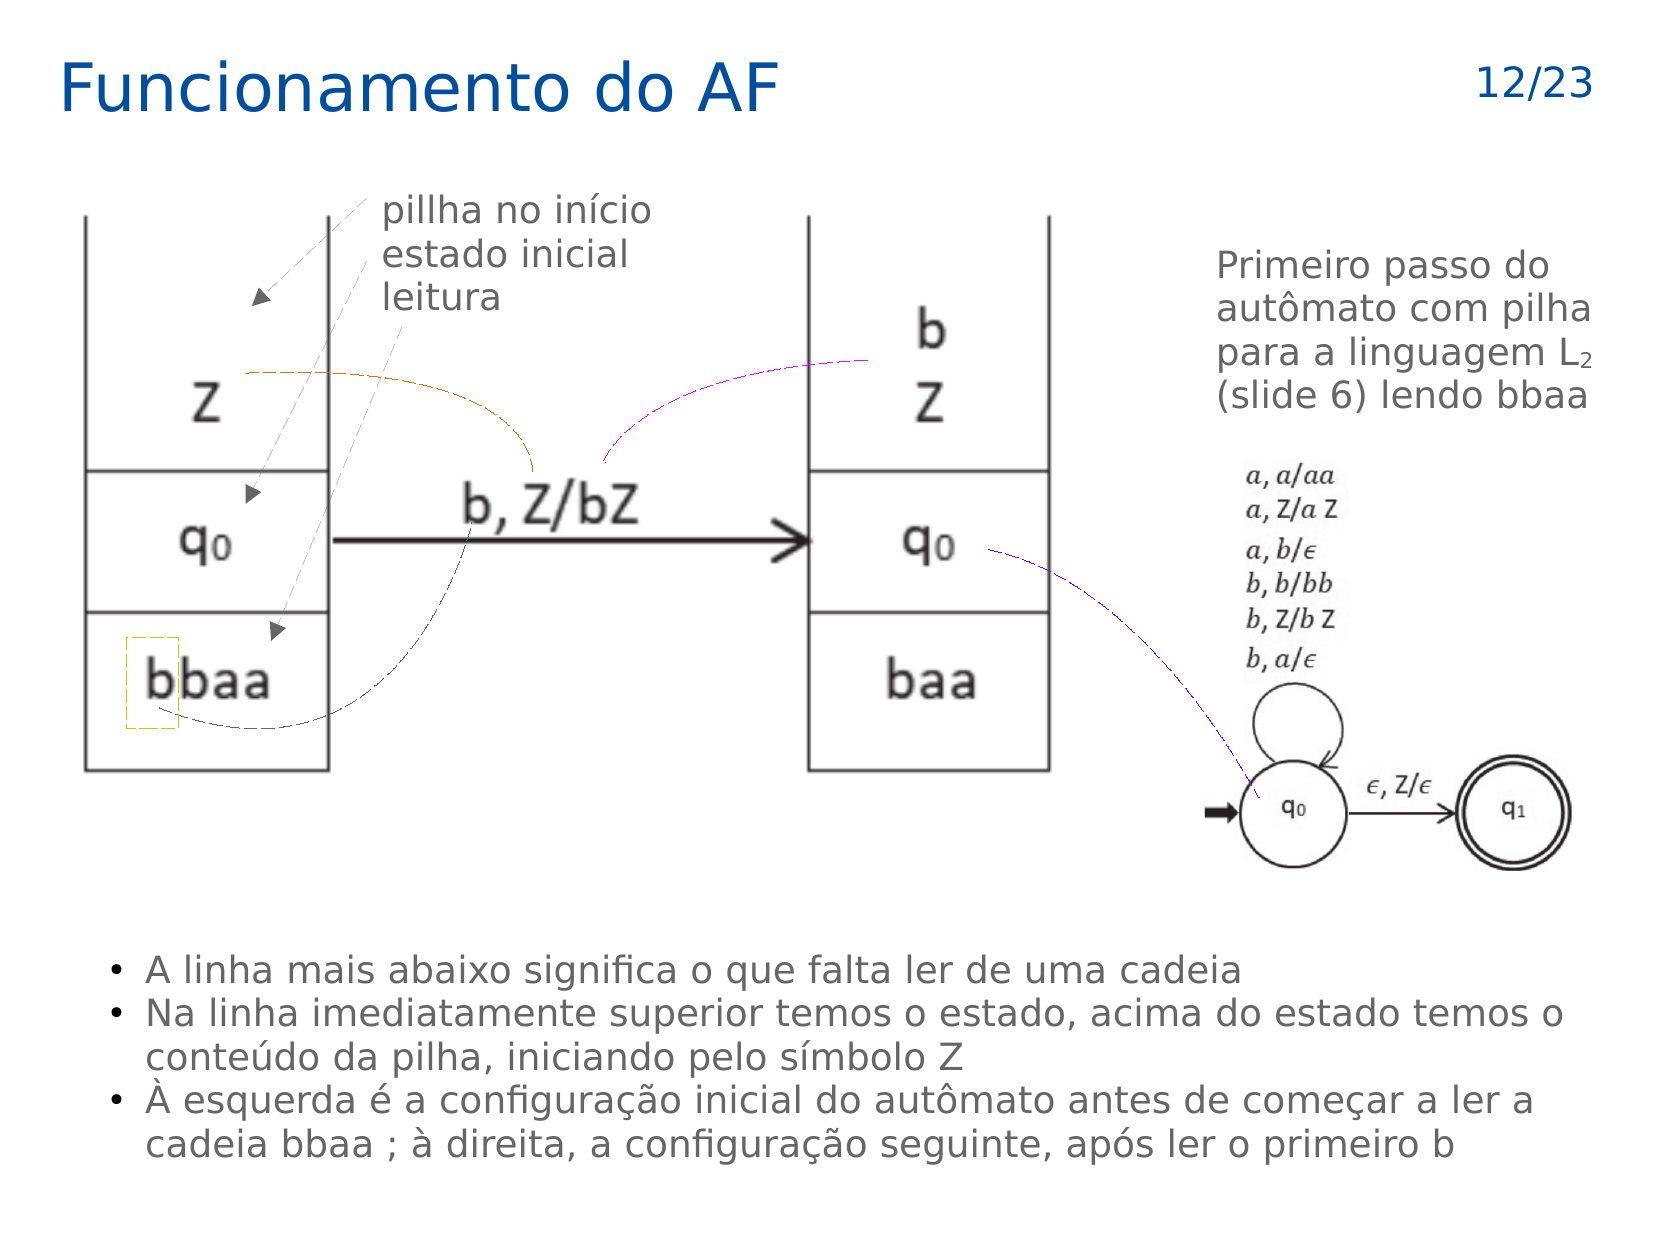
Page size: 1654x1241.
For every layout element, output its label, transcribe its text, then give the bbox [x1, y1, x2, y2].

picture [1201, 459, 1573, 874]
text_box pillha no início estado inicial leitura [366, 181, 775, 328]
text_box A linha mais abaixo significa o que falta ler de uma cadeia Na linha imediatamente superior temos o estado, acima do estado temos o conteúdo da pilha, iniciando pelo símbolo Z À esquerda é a configuração inicial do autômato antes de começar a ler a cadeia bbaa ; à direita, a configuração seguinte, após ler o primeiro b [94, 941, 1635, 1214]
title Funcionamento do AF [59, 29, 1625, 148]
picture [76, 198, 1063, 783]
text_box Primeiro passo do autômato com pilha para a linguagem L2 (slide 6) lendo bbaa [1201, 236, 1619, 528]
